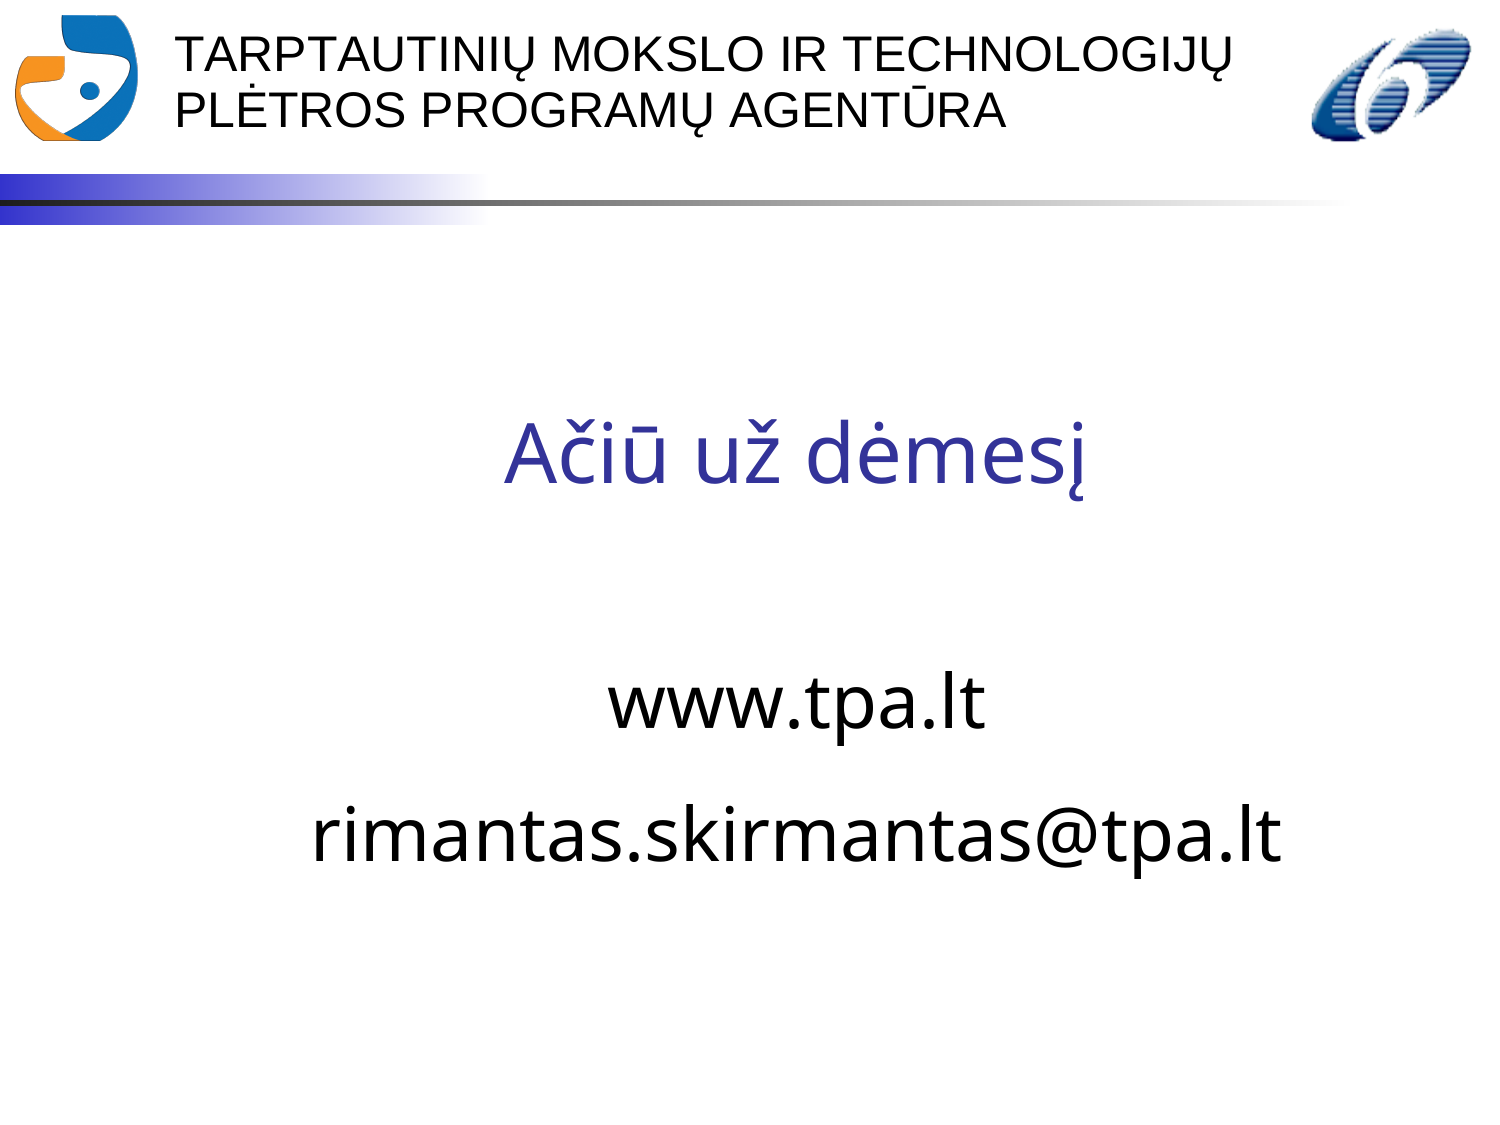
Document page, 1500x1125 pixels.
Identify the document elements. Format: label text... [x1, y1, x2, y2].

text_box www.tpa.lt rimantas.skirmantas@tpa.lt [159, 609, 1435, 790]
picture [1305, 22, 1477, 152]
picture [15, 15, 138, 141]
title Ačiū už dėmesį [159, 350, 1435, 554]
